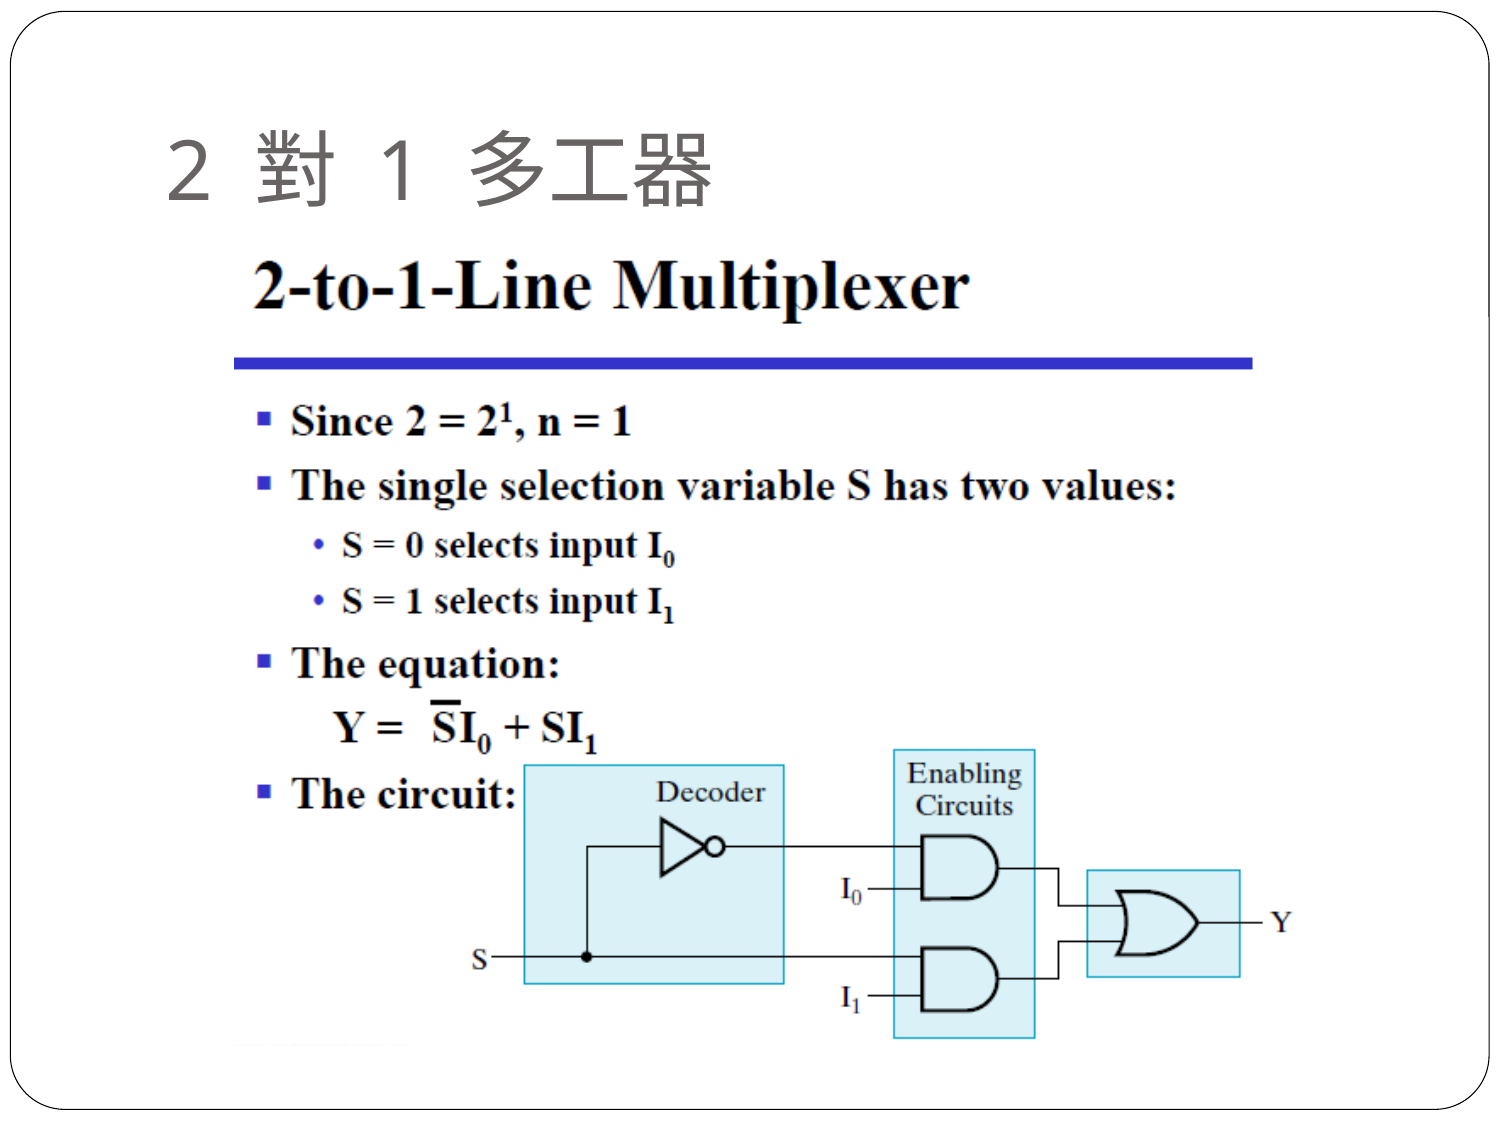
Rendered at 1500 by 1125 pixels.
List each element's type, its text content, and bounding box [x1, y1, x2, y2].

title 2 對 1 多工器 [150, 44, 1426, 233]
text_box [234, 246, 1297, 1046]
